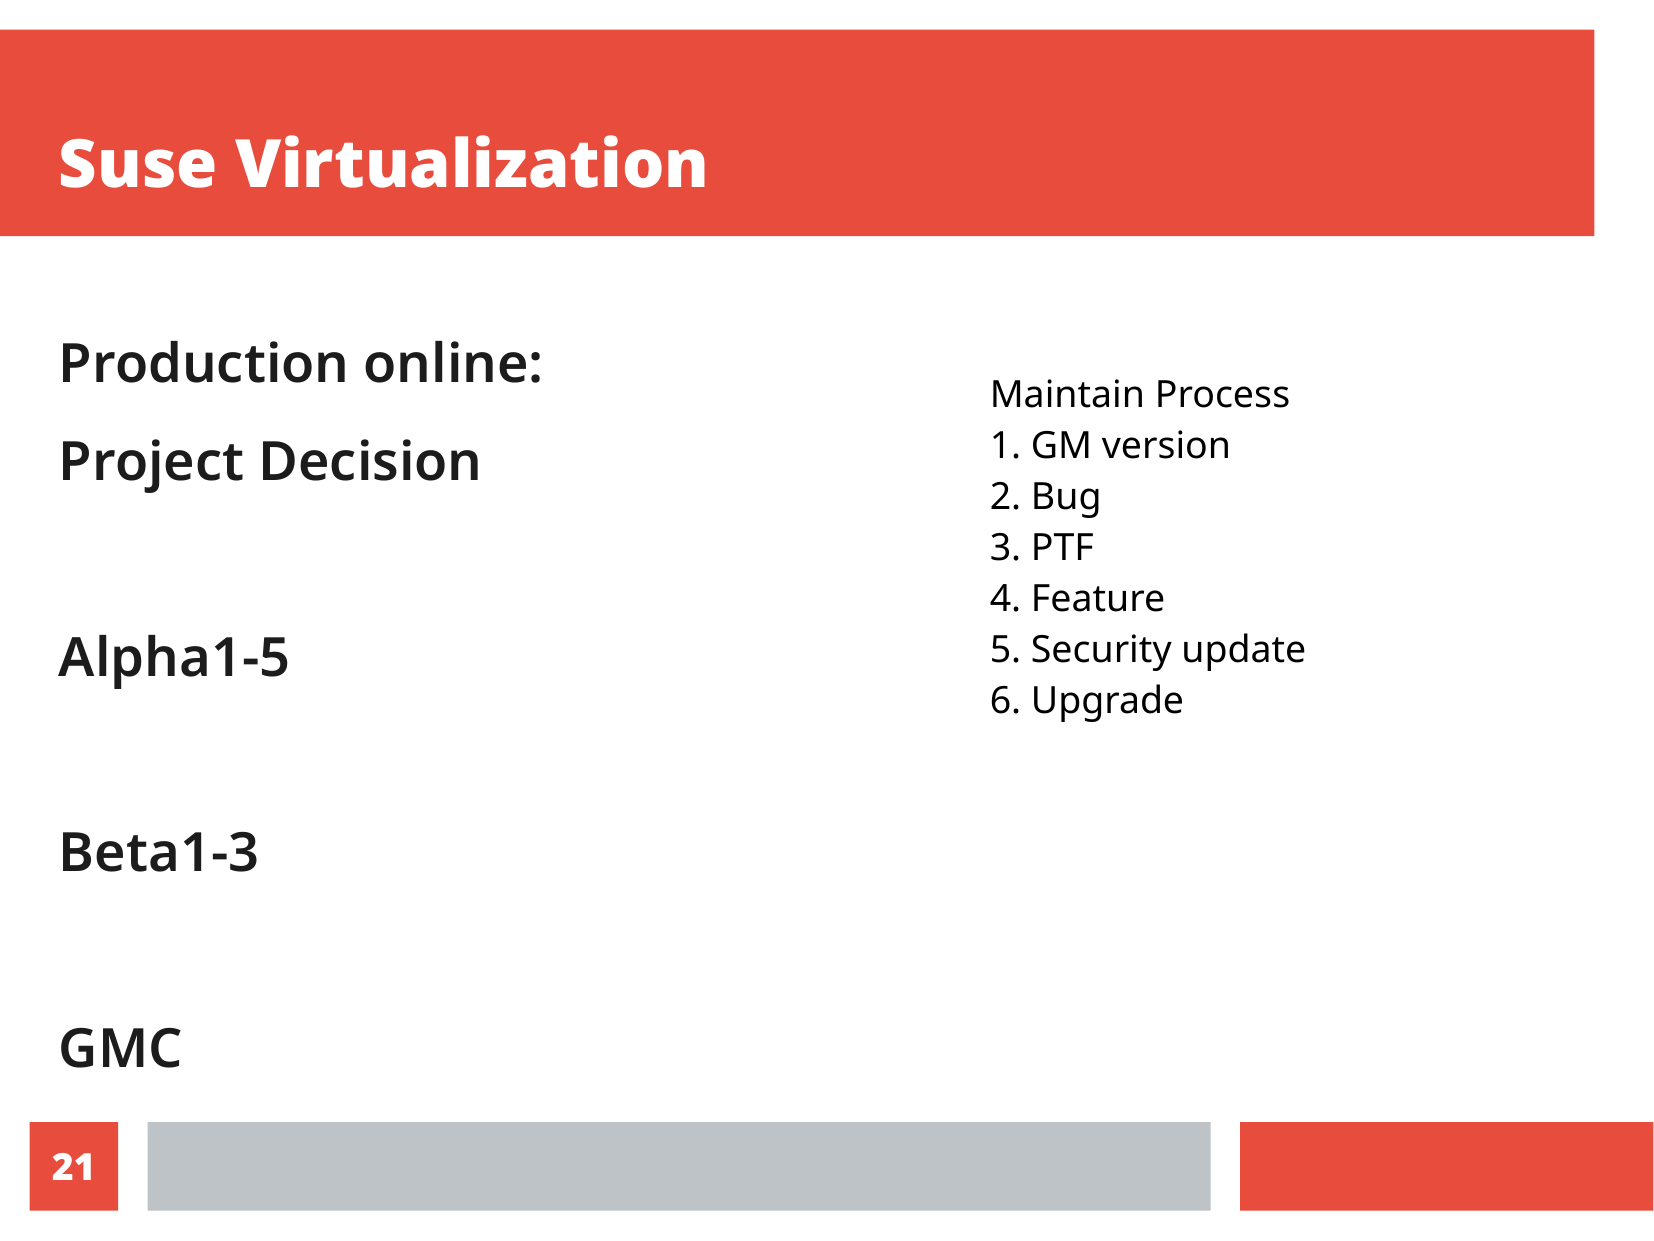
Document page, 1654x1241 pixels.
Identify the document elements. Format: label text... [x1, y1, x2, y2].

text_box Maintain Process 1. GM version 2. Bug 3. PTF 4. Feature 5. Security update 6. Upgrade [975, 360, 1471, 976]
list Production online: Project Decision Alpha1-5 Beta1-3 GMC [59, 324, 1565, 1093]
title Suse Virtualization [59, 59, 1595, 207]
